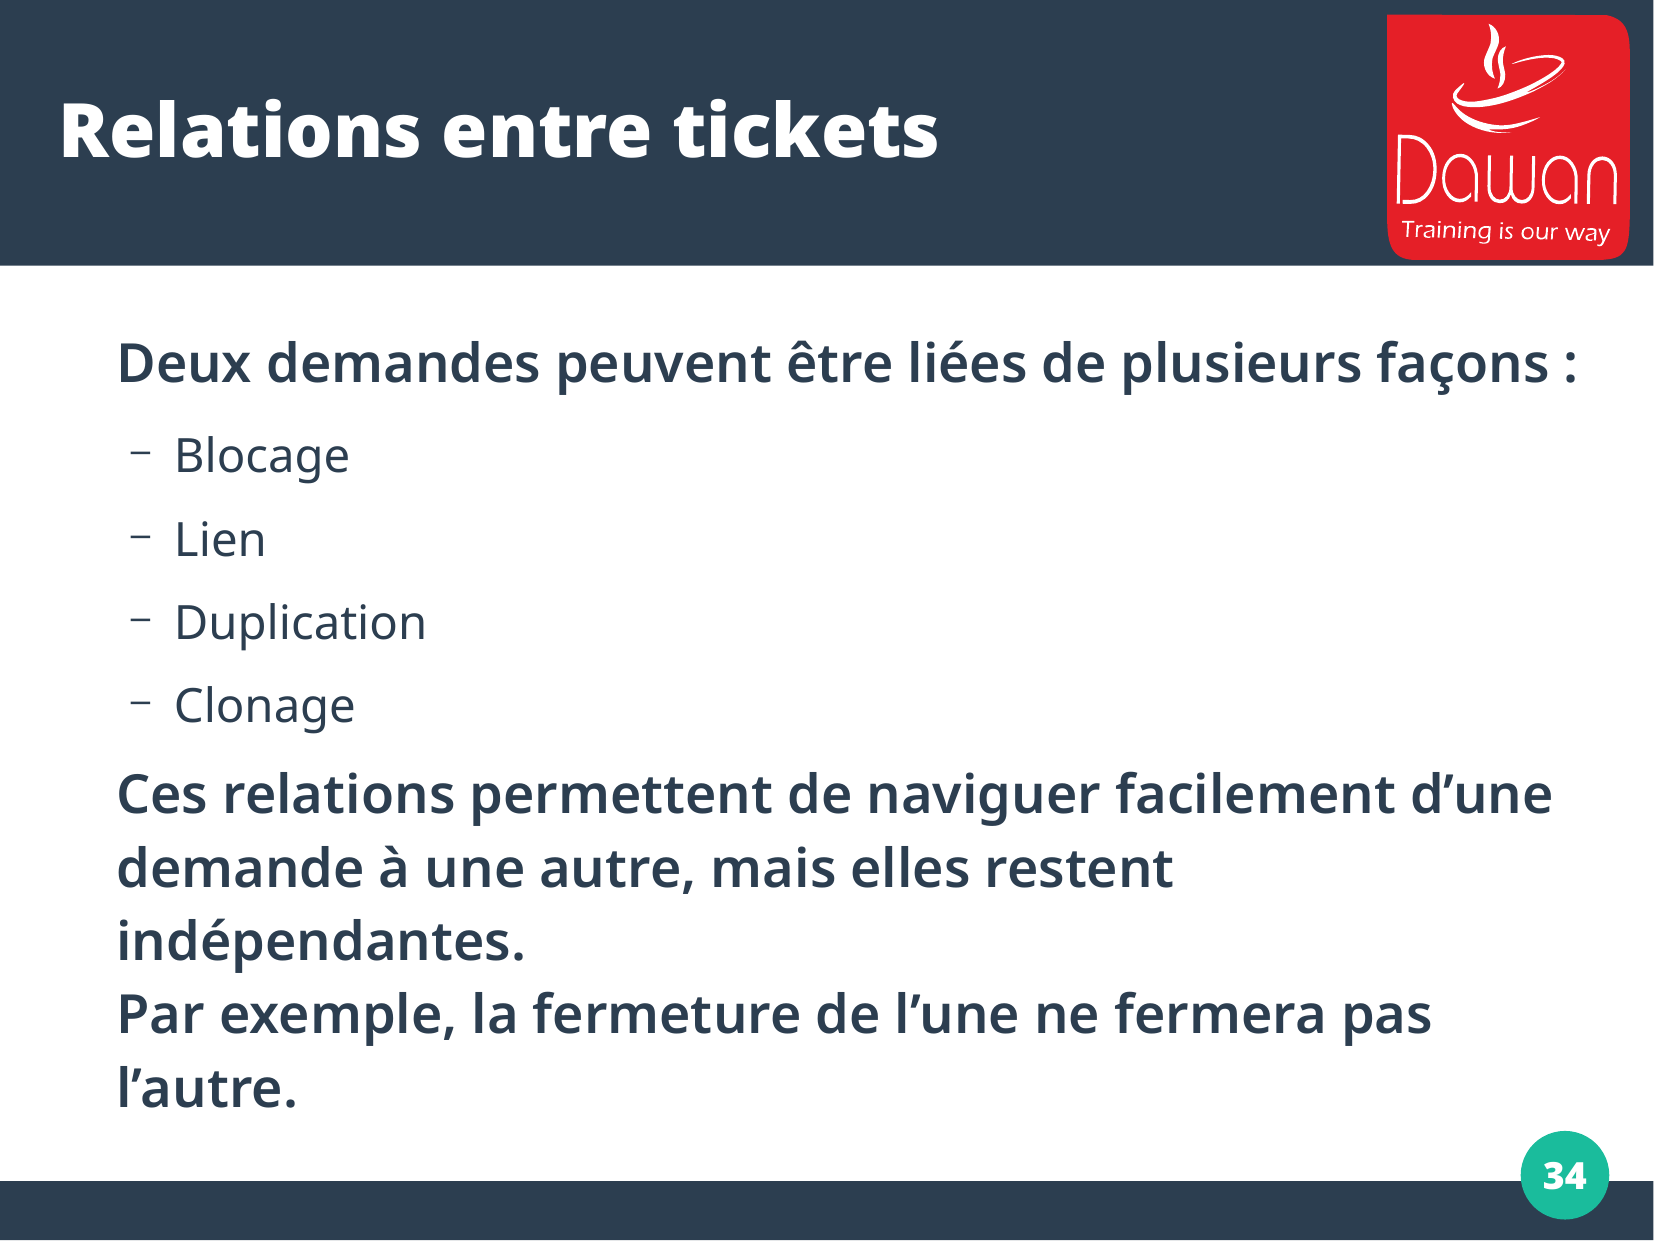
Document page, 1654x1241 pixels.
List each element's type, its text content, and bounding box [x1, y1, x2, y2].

picture [1387, 14, 1630, 260]
title Relations entre tickets [59, 49, 1387, 207]
list Deux demandes peuvent être liées de plusieurs façons : Blocage Lien Duplication Clonage Ces relations permettent de naviguer facilement d’une demande à une autre, mais elles restent indépendantes. Par exemple, la fermeture de l’une ne fermera pas l’autre. [59, 324, 1595, 1152]
